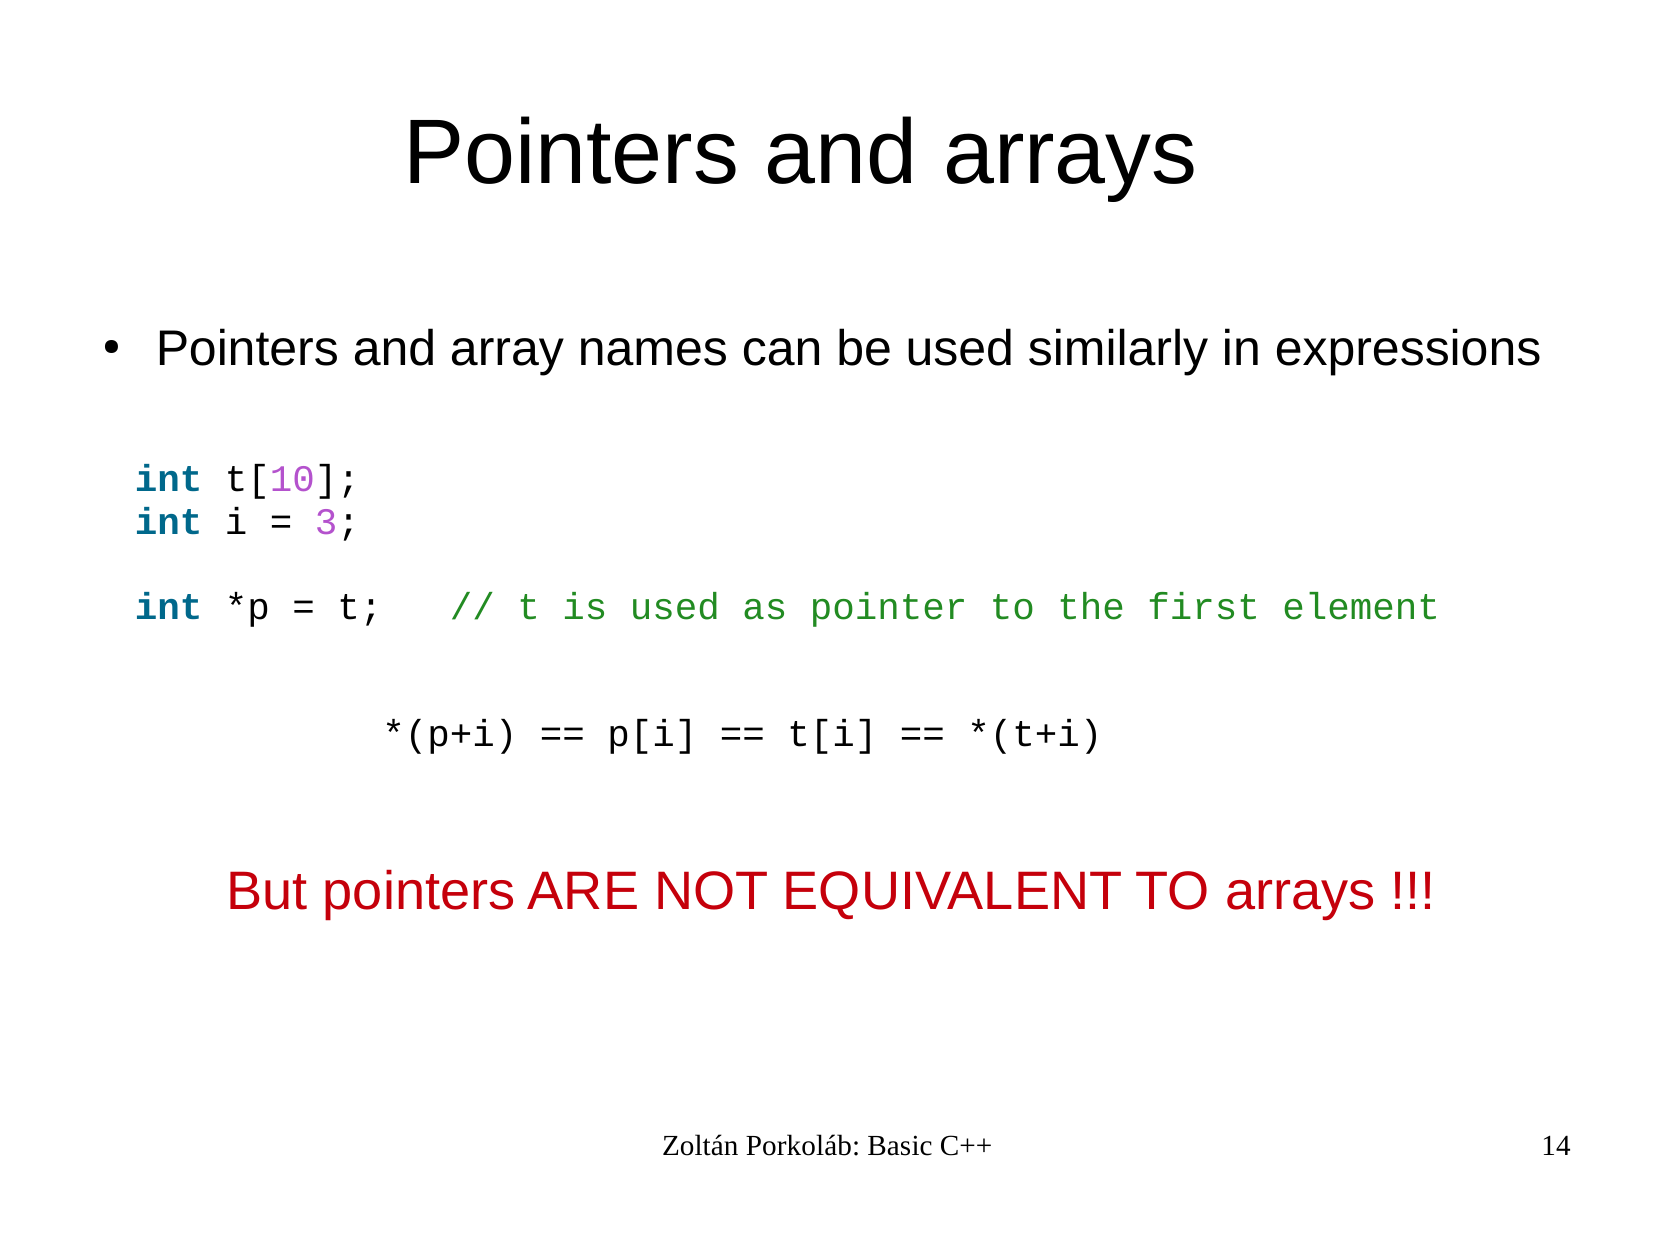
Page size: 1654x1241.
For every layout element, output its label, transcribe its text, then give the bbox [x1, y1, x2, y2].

list Pointers and array names can be used similarly in expressions [84, 239, 1619, 495]
title Pointers and arrays [56, 47, 1546, 256]
text_box int t[10]; int i = 3; int *p = t; // t is used as pointer to the first element *(p+i) == p[i] == t[i] == *(t+i) [120, 453, 1591, 809]
list But pointers ARE NOT EQUIVALENT TO arrays !!! [30, 780, 1564, 1036]
